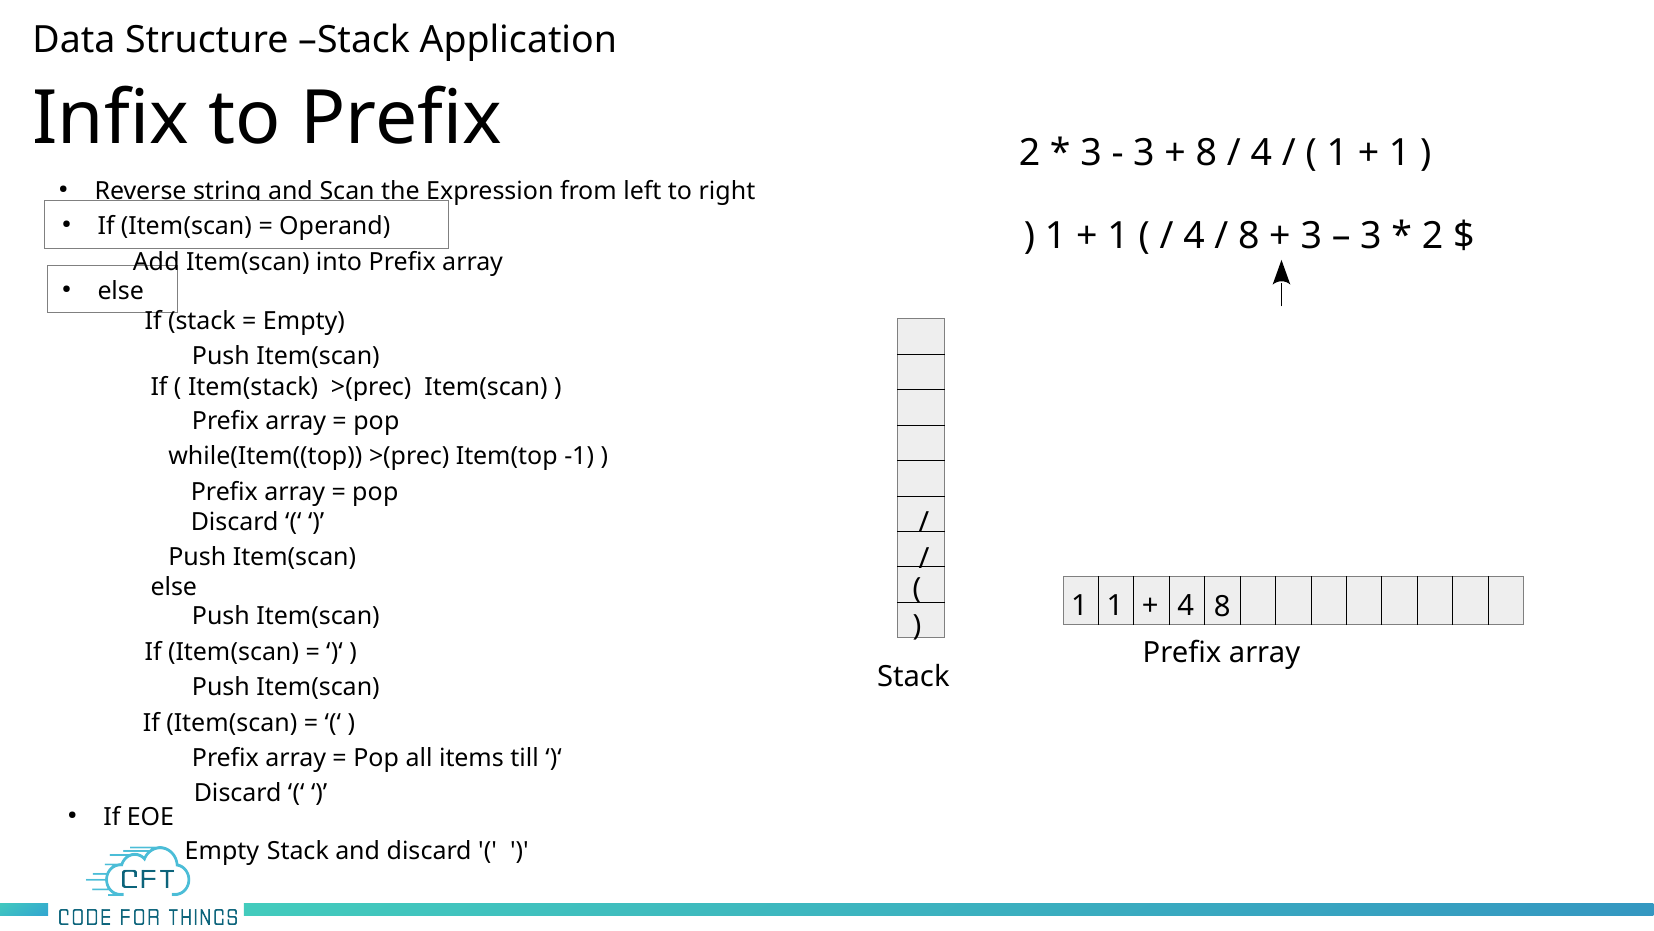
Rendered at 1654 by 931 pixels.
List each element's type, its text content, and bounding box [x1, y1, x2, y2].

text_box 1 [1091, 577, 1127, 627]
text_box Discard ‘(‘ ‘)’ [140, 496, 376, 531]
text_box If ( Item(stack) >(prec) Item(scan) ) [100, 360, 632, 406]
text_box / [903, 544, 944, 559]
text_box [1382, 576, 1417, 625]
text_box Push Item(scan) [141, 330, 473, 390]
text_box [1241, 576, 1275, 624]
text_box / [903, 494, 944, 544]
text_box [1347, 576, 1381, 625]
text_box Prefix array = pop [141, 395, 498, 430]
text_box [897, 318, 945, 354]
text_box ) [897, 609, 943, 646]
text_box [1276, 576, 1311, 624]
text_box ( [897, 559, 953, 609]
text_box Add Item(scan) into Prefix array [82, 236, 780, 286]
text_box Discard ‘(‘ ‘)’ [143, 767, 475, 812]
text_box [1418, 576, 1452, 625]
text_box 2 * 3 - 3 + 8 / 4 / ( 1 + 1 ) [968, 118, 1554, 178]
text_box + [1127, 577, 1162, 627]
text_box [897, 390, 945, 425]
text_box If (Item(scan) = Operand) [47, 200, 491, 260]
text_box Empty Stack and discard '(' ')' [134, 820, 656, 880]
text_box [1312, 576, 1346, 625]
picture [59, 846, 237, 925]
text_box Reverse string and Scan the Expression from left to right [44, 165, 960, 225]
text_box [897, 426, 945, 460]
text_box Prefix array = Pop all items till ‘)‘ [141, 732, 685, 792]
text_box [1489, 576, 1524, 625]
text_box If (Item(scan) = ‘)‘ ) [94, 625, 508, 671]
text_box [897, 497, 903, 531]
text_box while(Item((top)) >(prec) Item(top -1) ) [118, 430, 762, 489]
text_box Prefix array = pop [140, 466, 442, 526]
text_box Push Item(scan) [141, 661, 473, 706]
text_box [897, 355, 945, 389]
text_box Push Item(scan) [141, 590, 414, 625]
text_box [1453, 576, 1488, 625]
text_box Prefix array [1128, 624, 1341, 674]
text_box 4 [1162, 577, 1198, 627]
text_box ) 1 + 1 ( / 4 / 8 + 3 – 3 * 2 $ [973, 200, 1577, 260]
text_box If (Item(scan) = ‘(‘ ) [92, 696, 449, 756]
title Data Structure –Stack Application Infix to Prefix [32, 12, 1536, 166]
text_box [897, 461, 945, 496]
text_box Push Item(scan) [118, 531, 390, 576]
text_box else [100, 561, 243, 621]
text_box If EOE [53, 791, 201, 836]
text_box else [47, 265, 213, 325]
text_box 8 [1198, 577, 1248, 627]
text_box If (stack = Empty) [94, 295, 449, 355]
text_box 1 [1056, 576, 1105, 627]
text_box [897, 532, 903, 559]
text_box Stack [862, 647, 973, 697]
